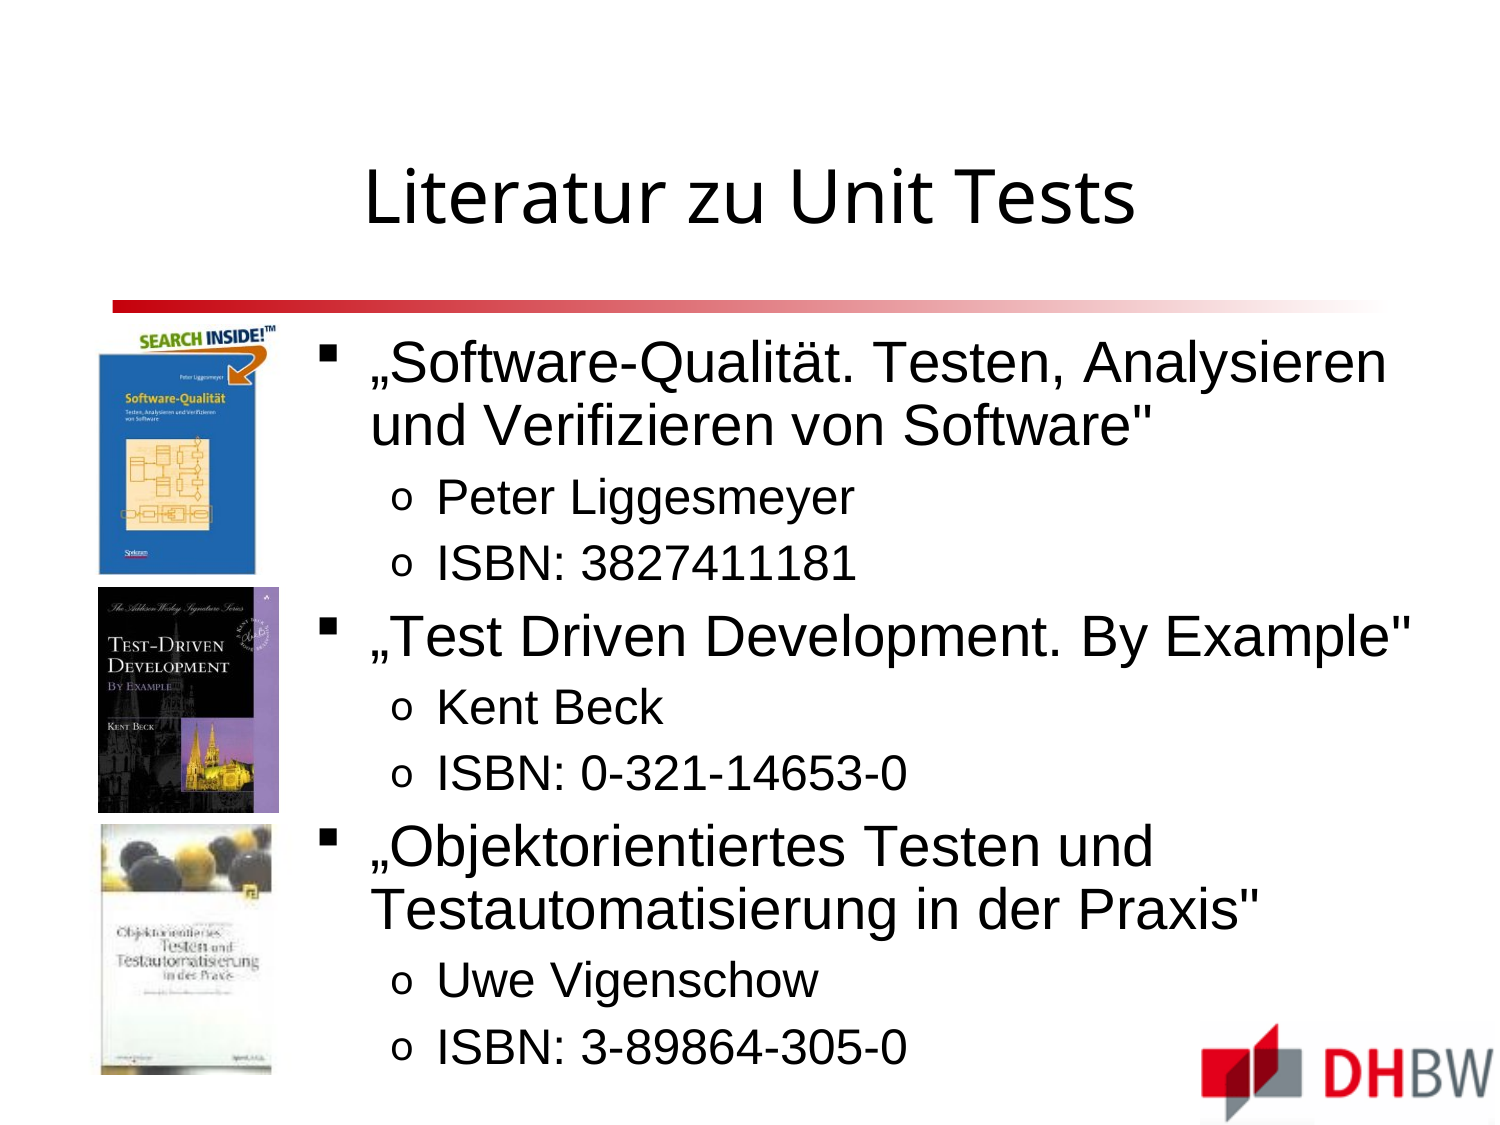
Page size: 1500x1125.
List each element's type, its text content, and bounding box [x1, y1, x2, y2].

picture [75, 587, 301, 813]
picture [62, 824, 299, 1075]
list „Software-Qualität. Testen, Analysieren und Verifizieren von Software" Peter Liggesmeyer ISBN: 3827411181 „Test Driven Development. By Example" Kent Beck ISBN: 0-321-14653-0 „Objektorientiertes Testen und Testautomatisierung in der Praxis" Uwe Vigenschow ISBN: 3-89864-305-0 [299, 324, 1463, 1083]
picture [62, 324, 313, 576]
title Literatur zu Unit Tests [112, 99, 1388, 288]
picture [1200, 1021, 1495, 1125]
